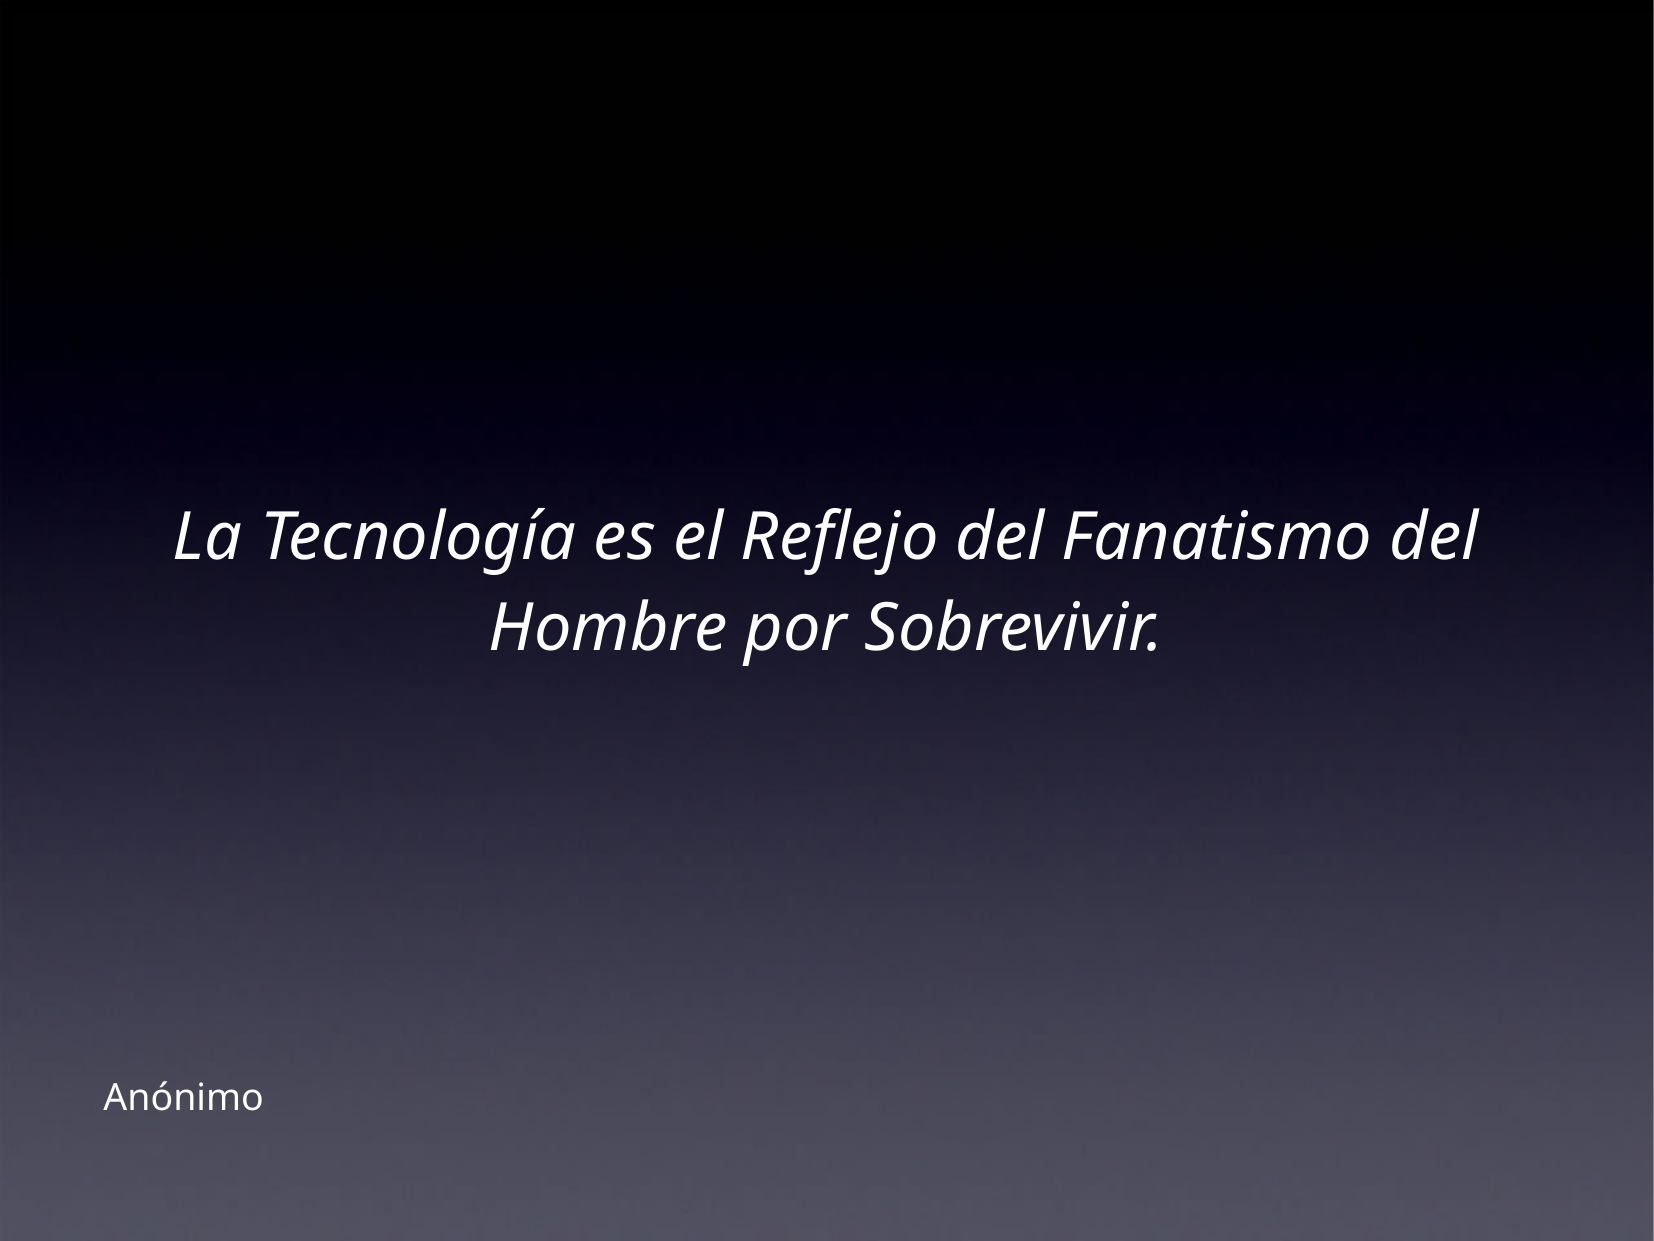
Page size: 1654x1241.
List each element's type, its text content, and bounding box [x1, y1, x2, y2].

picture [0, 0, 1654, 1241]
subtitle La Tecnología es el Reflejo del Fanatismo del Hombre por Sobrevivir. [82, 49, 1571, 1109]
text_box Anónimo [88, 1062, 591, 1121]
